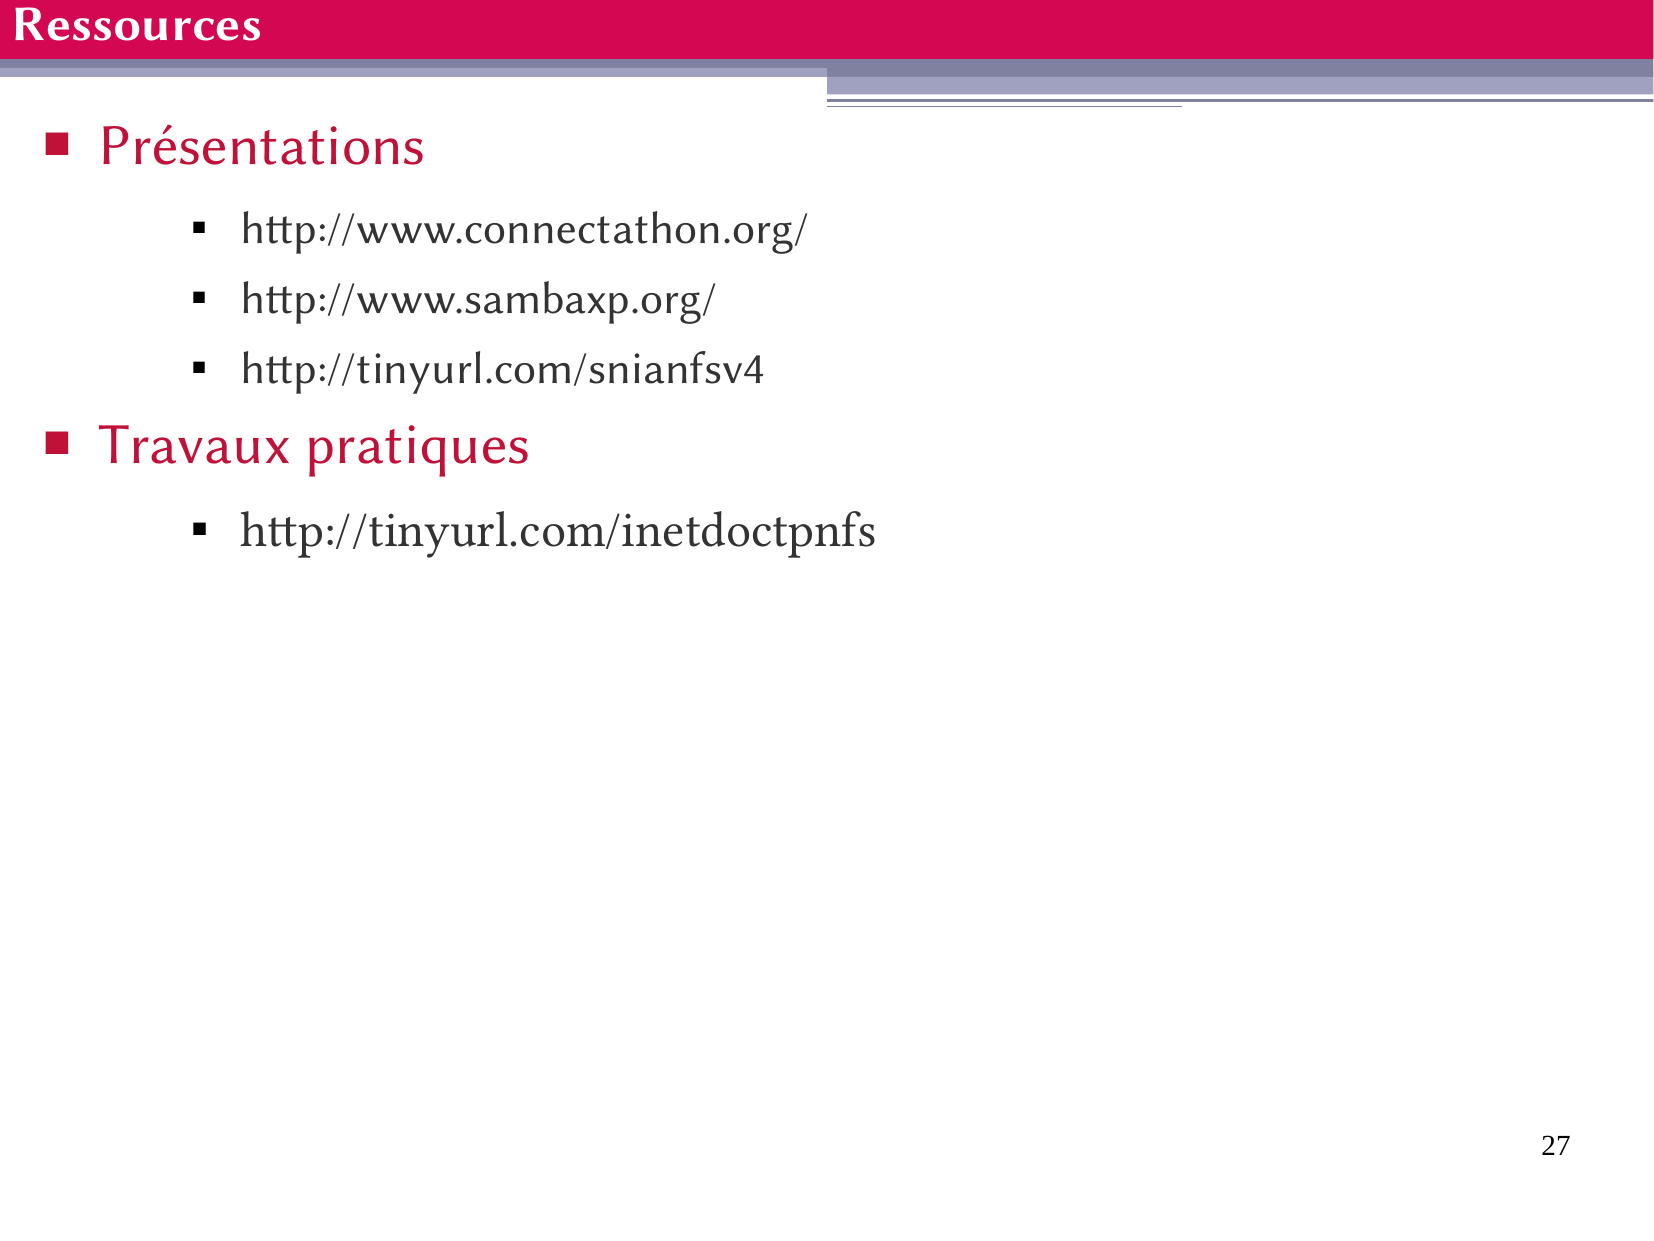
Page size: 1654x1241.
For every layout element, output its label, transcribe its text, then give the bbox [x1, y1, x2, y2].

text_box [0, 0, 1654, 136]
list Ressources [11, 0, 1270, 54]
list Présentations http://www.connectathon.org/ http://www.sambaxp.org/ http://tinyurl.com/snianfsv4 Travaux pratiques http://tinyurl.com/inetdoctpnfs [27, 112, 1595, 1182]
